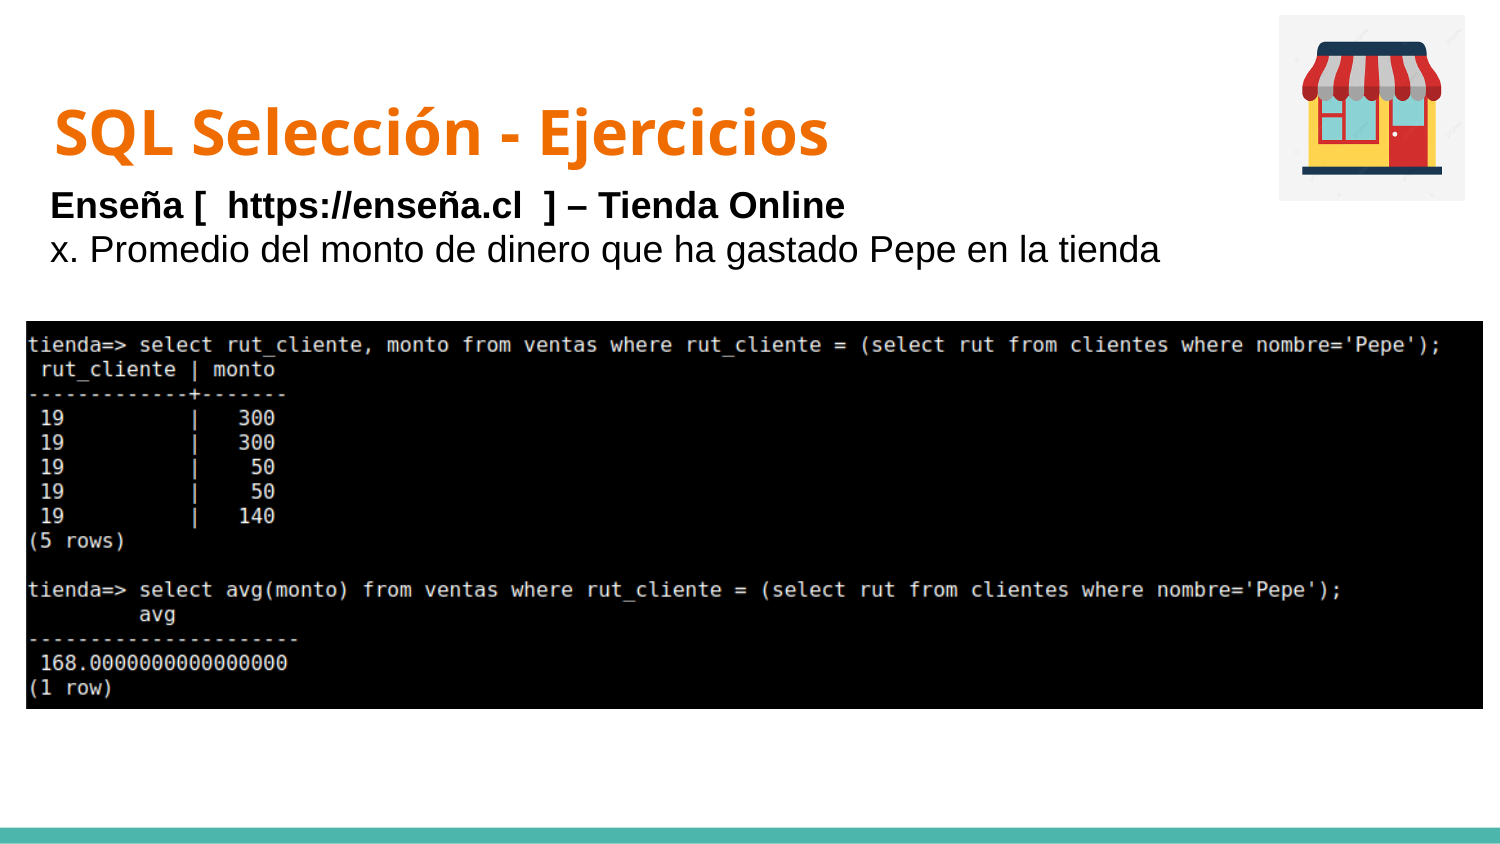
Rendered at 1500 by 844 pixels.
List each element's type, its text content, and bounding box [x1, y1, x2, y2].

text_box Enseña [ https://enseña.cl ] – Tienda Online [35, 177, 1323, 220]
picture [1279, 15, 1465, 201]
text_box x. Promedio del monto de dinero que ha gastado Pepe en la tienda [35, 220, 1453, 320]
title SQL Selección - Ejercicios [39, 72, 1279, 177]
picture [26, 321, 1483, 709]
